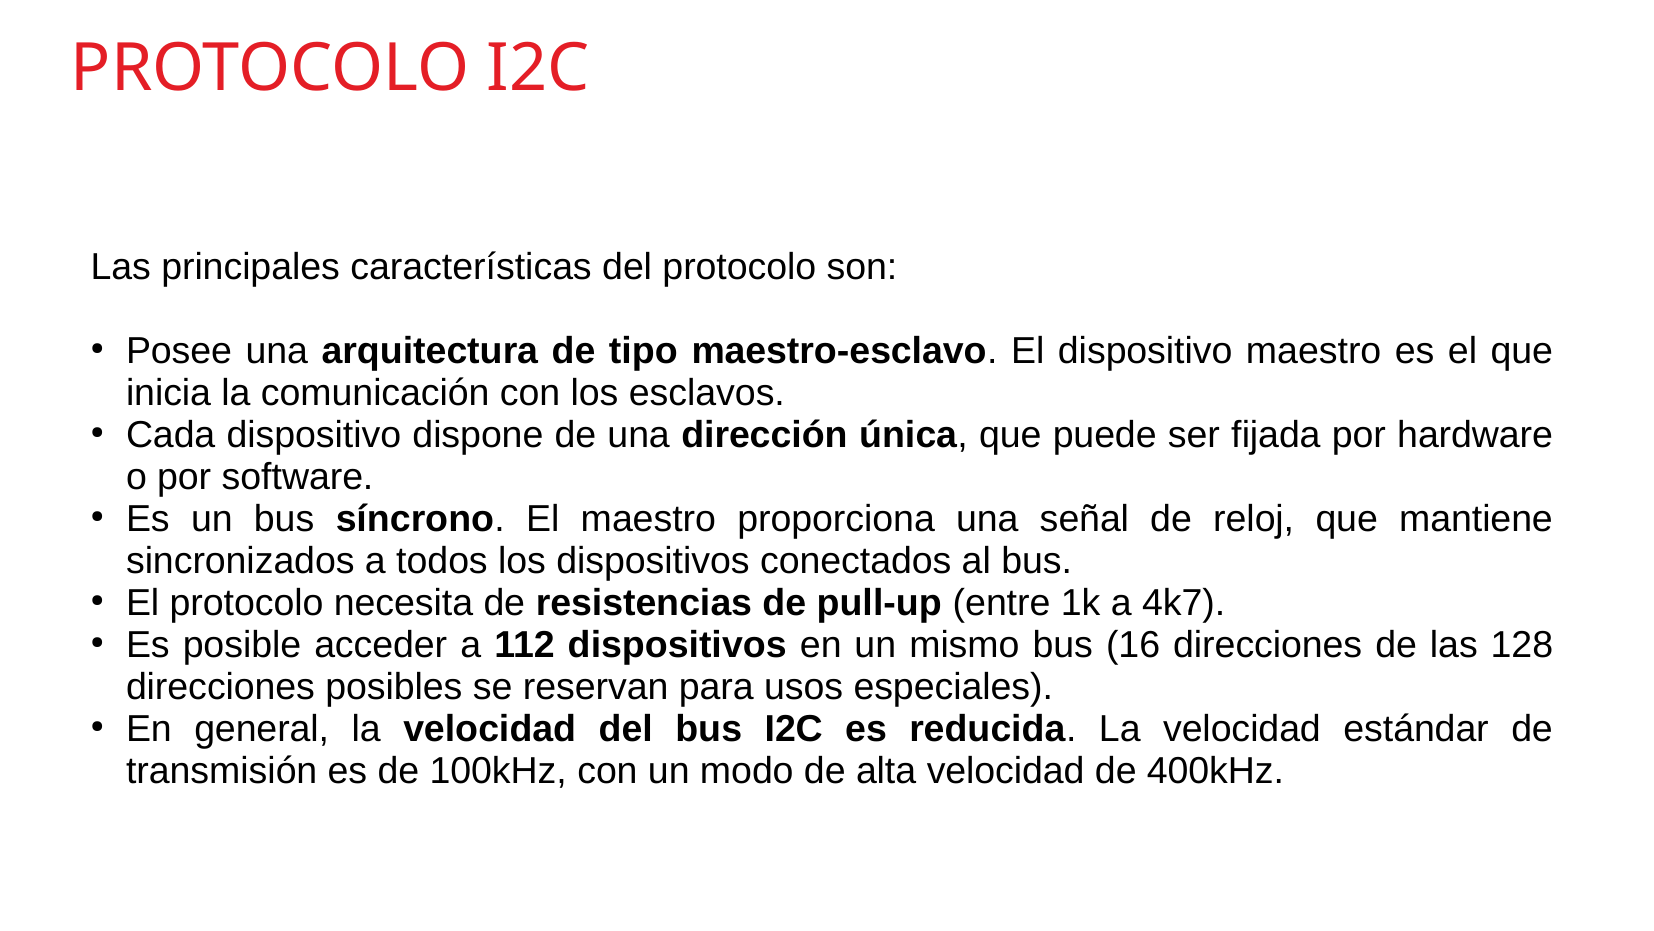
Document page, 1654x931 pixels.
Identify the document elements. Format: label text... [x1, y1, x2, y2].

title PROTOCOLO I2C [70, 11, 1347, 118]
text_box Las principales características del protocolo son: Posee una arquitectura de tipo maestro-esclavo. El dispositivo maestro es el que inicia la comunicación con los esclavos. Cada dispositivo dispone de una dirección única, que puede ser fijada por hardware o por software. Es un bus síncrono. El maestro proporciona una señal de reloj, que mantiene sincronizados a todos los dispositivos conectados al bus. El protocolo necesita de resistencias de pull-up (entre 1k a 4k7). Es posible acceder a 112 dispositivos en un mismo bus (16 direcciones de las 128 direcciones posibles se reservan para usos especiales). En general, la velocidad del bus I2C es reducida. La velocidad estándar de transmisión es de 100kHz, con un modo de alta velocidad de 400kHz. [75, 237, 1578, 799]
